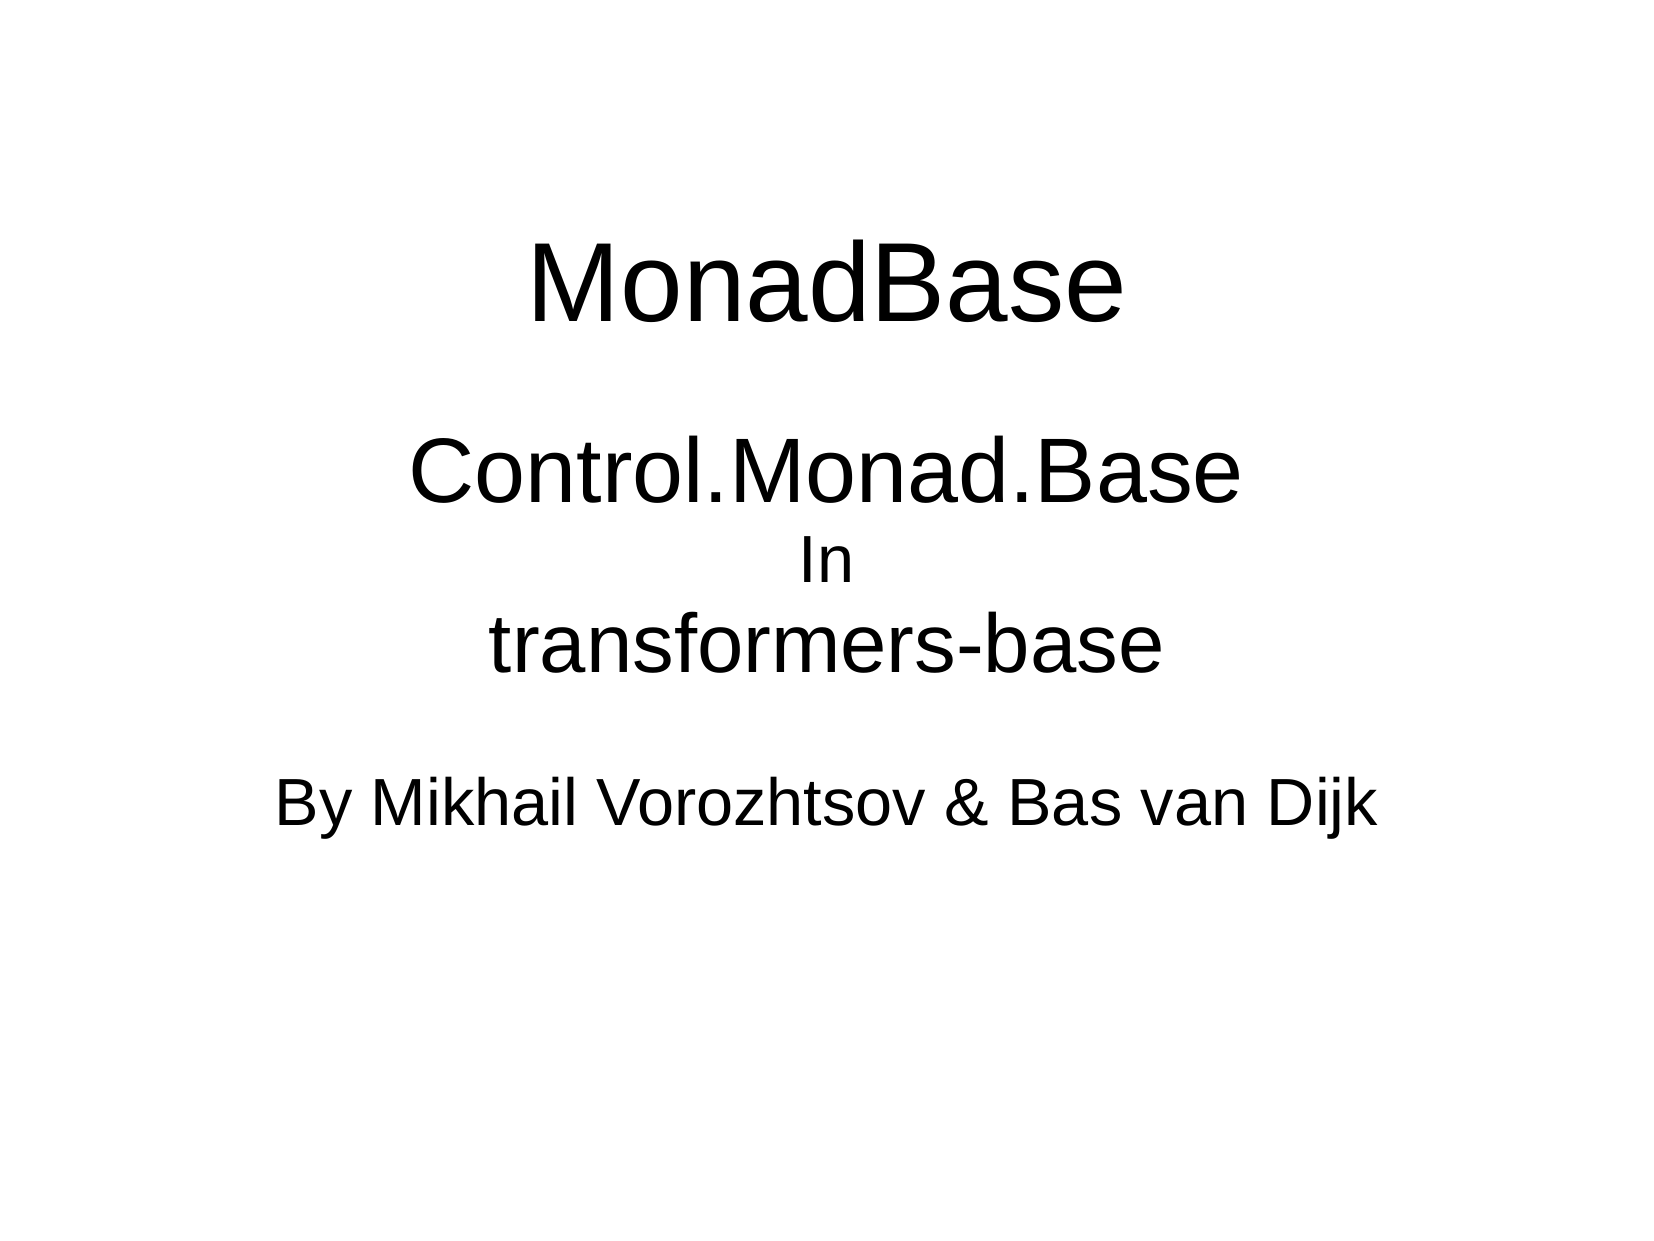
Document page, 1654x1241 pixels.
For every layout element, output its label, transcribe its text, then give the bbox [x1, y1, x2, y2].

subtitle MonadBase Control.Monad.Base In transformers-base By Mikhail Vorozhtsov & Bas van Dijk [82, 49, 1571, 1010]
